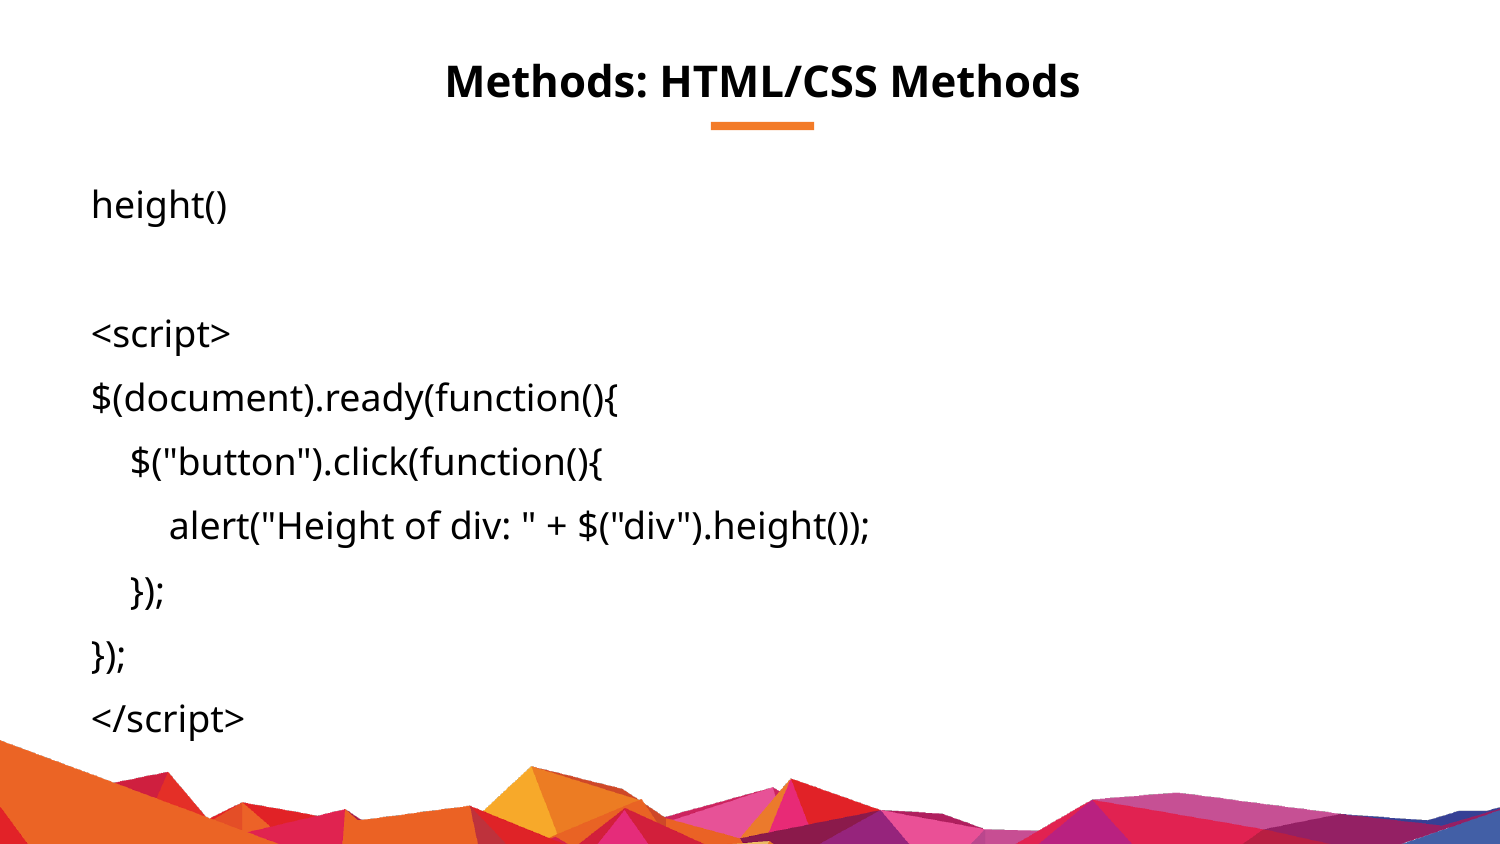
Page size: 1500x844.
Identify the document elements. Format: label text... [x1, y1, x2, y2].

picture [0, 740, 1500, 844]
text_box height() <script> $(document).ready(function(){ $("button").click(function(){ alert("Height of div: " + $("div").height()); }); }); </script> [75, 159, 1426, 816]
title Methods: HTML/CSS Methods [94, 39, 1431, 110]
